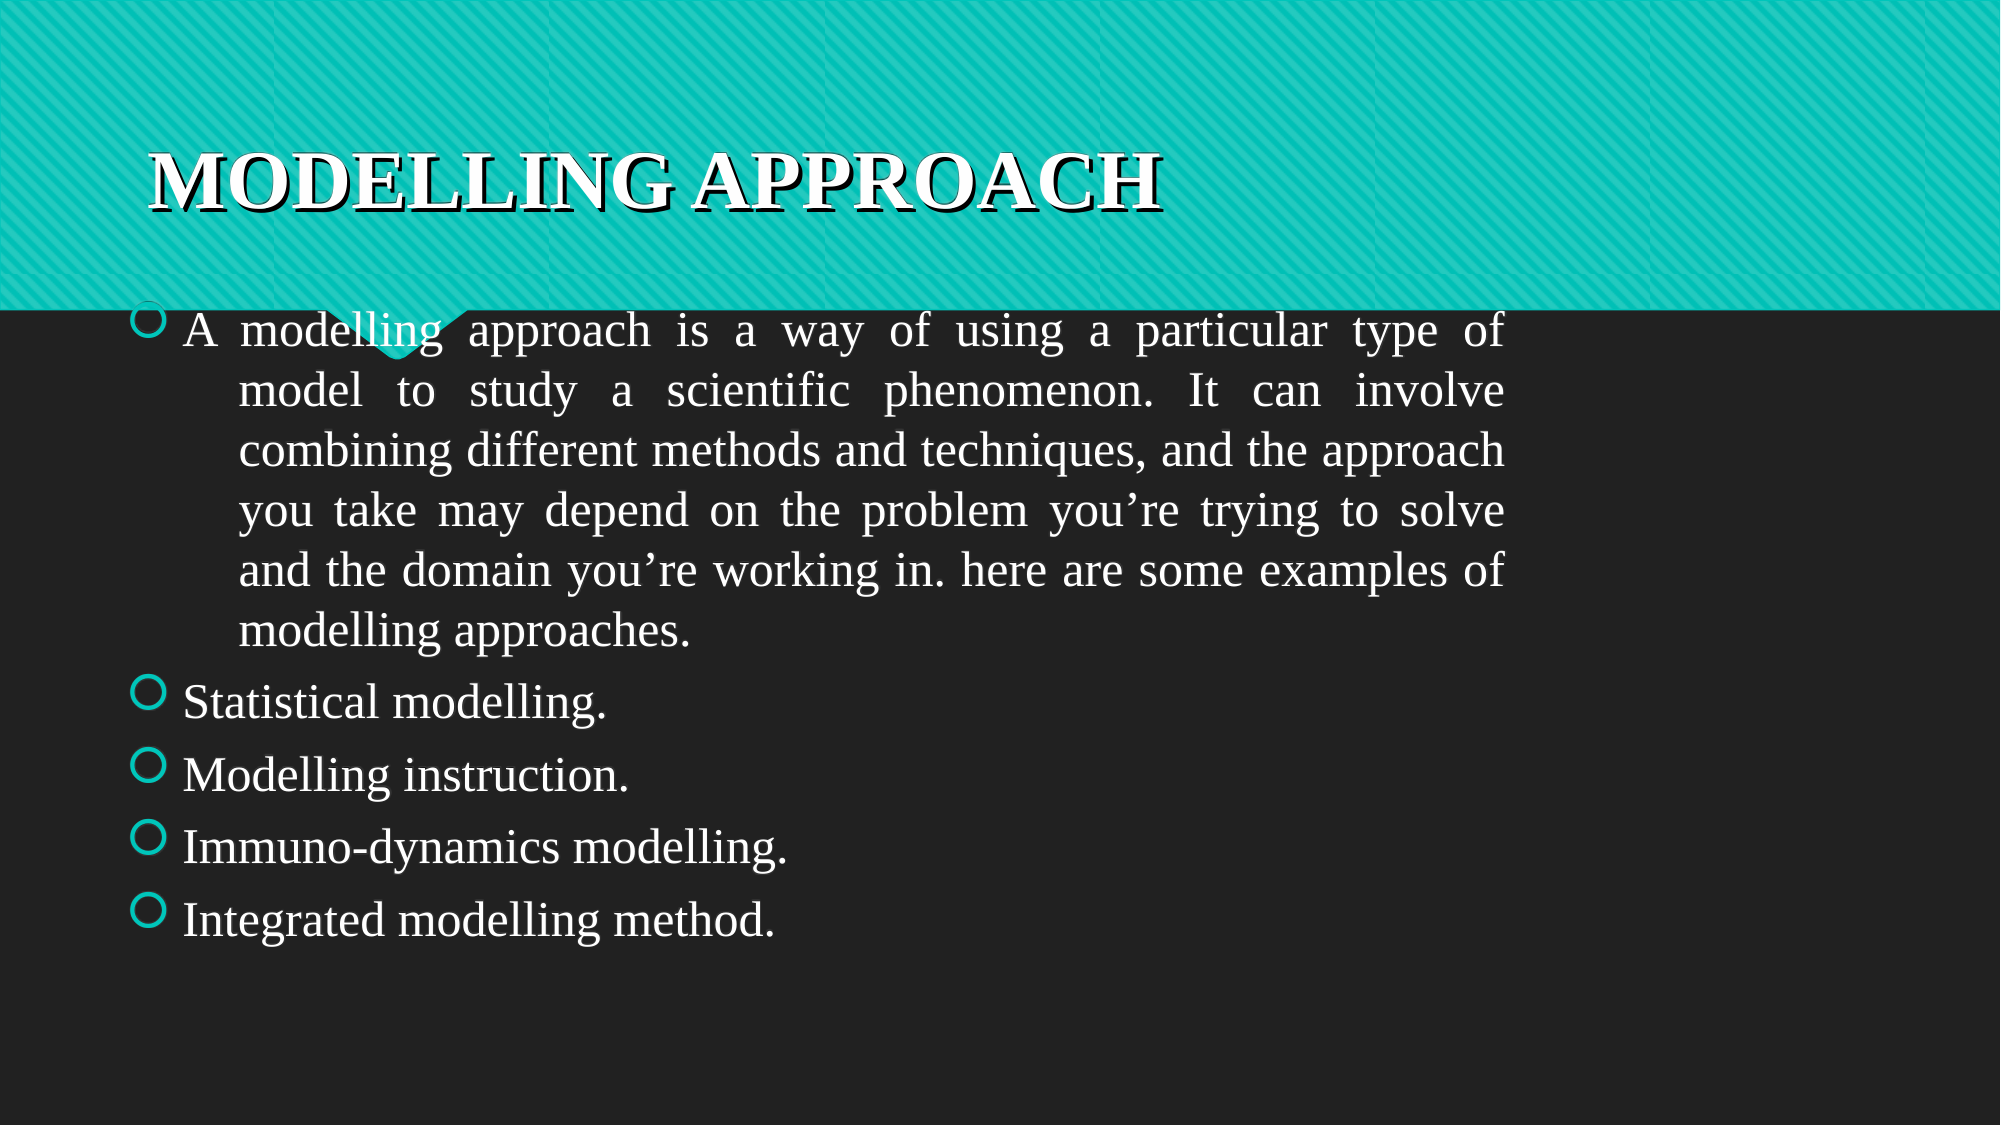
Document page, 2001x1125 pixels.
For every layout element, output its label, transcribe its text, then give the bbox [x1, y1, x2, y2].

title MODELLING APPROACH [132, 73, 1868, 233]
list A modelling approach is a way of using a particular type of model to study a scientific phenomenon. It can involve combining different methods and techniques, and the approach you take may depend on the problem you’re trying to solve and the domain you’re working in. here are some examples of modelling approaches. Statistical modelling. Modelling instruction. Immuno-dynamics modelling. Integrated modelling method. [111, 251, 1522, 992]
